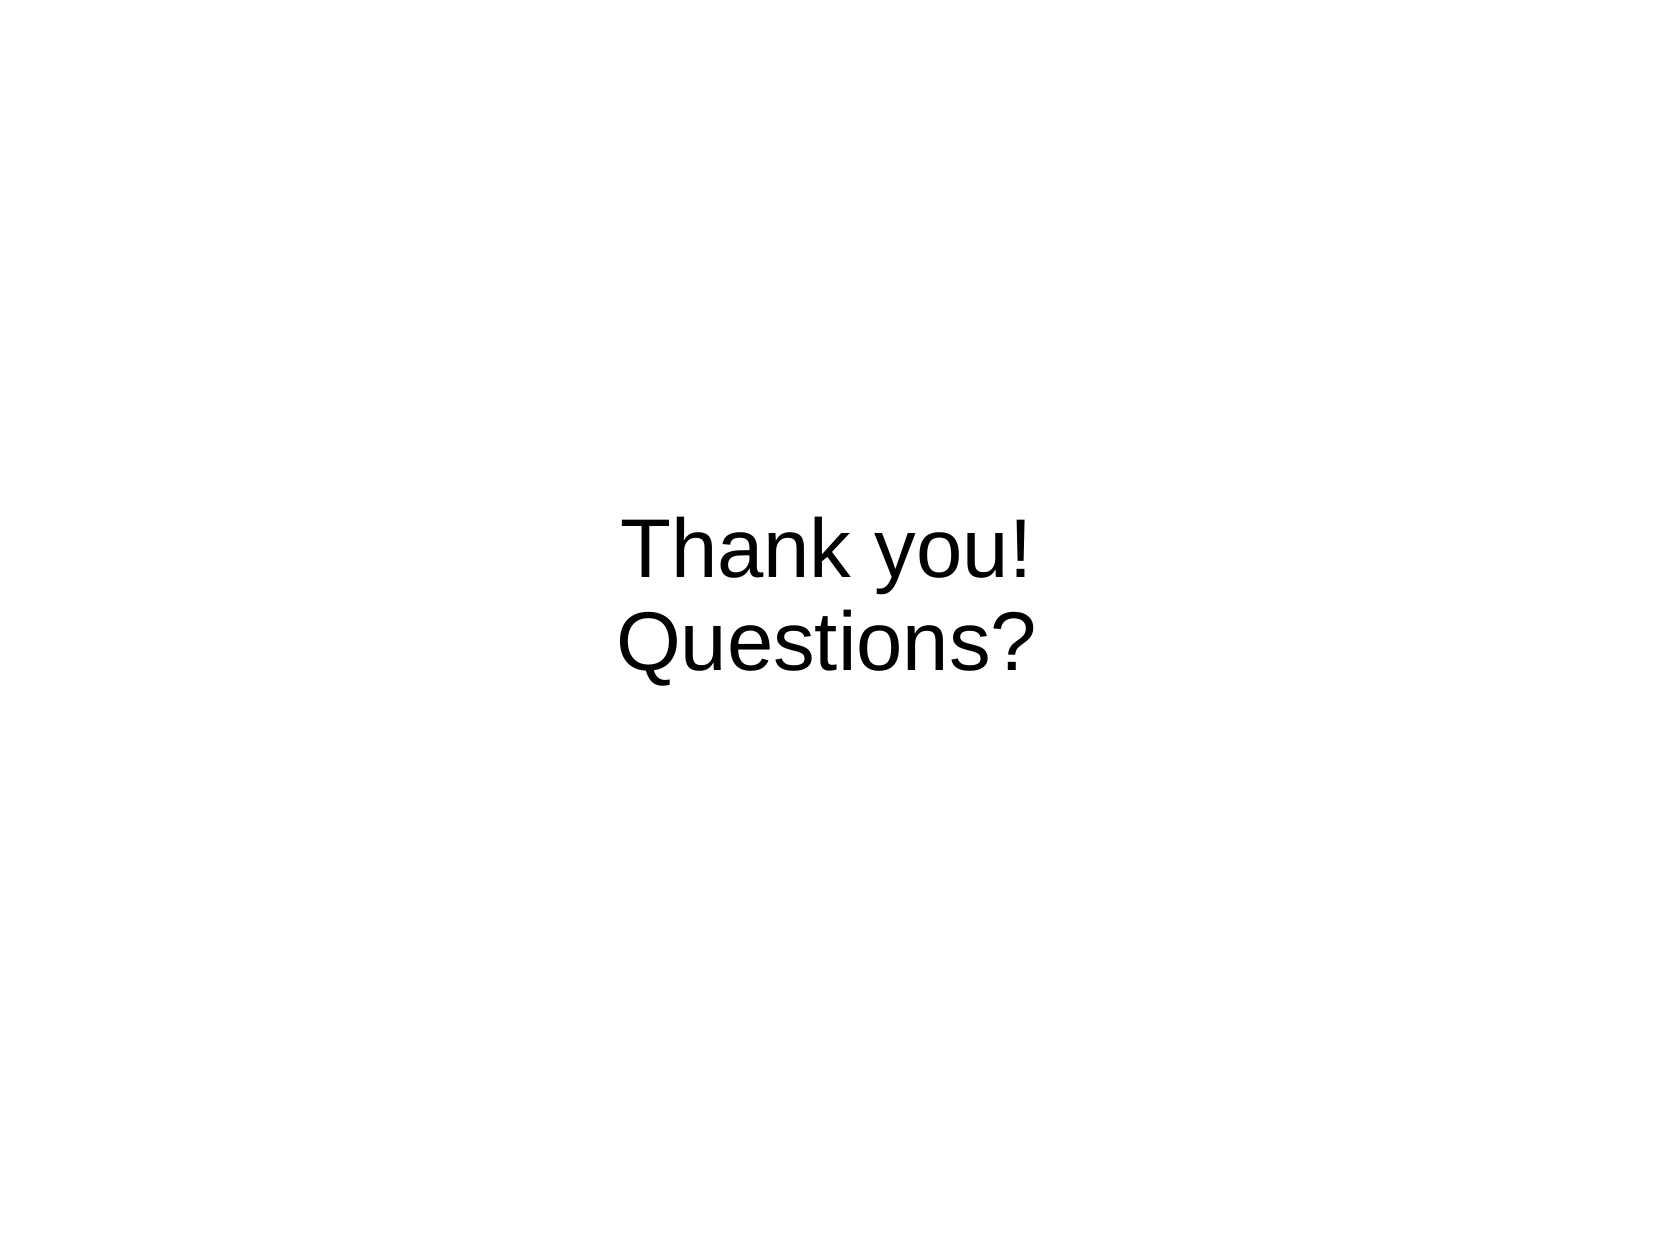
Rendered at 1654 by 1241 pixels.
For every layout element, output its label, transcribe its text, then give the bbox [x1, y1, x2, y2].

subtitle Thank you! Questions? [82, 88, 1571, 1102]
